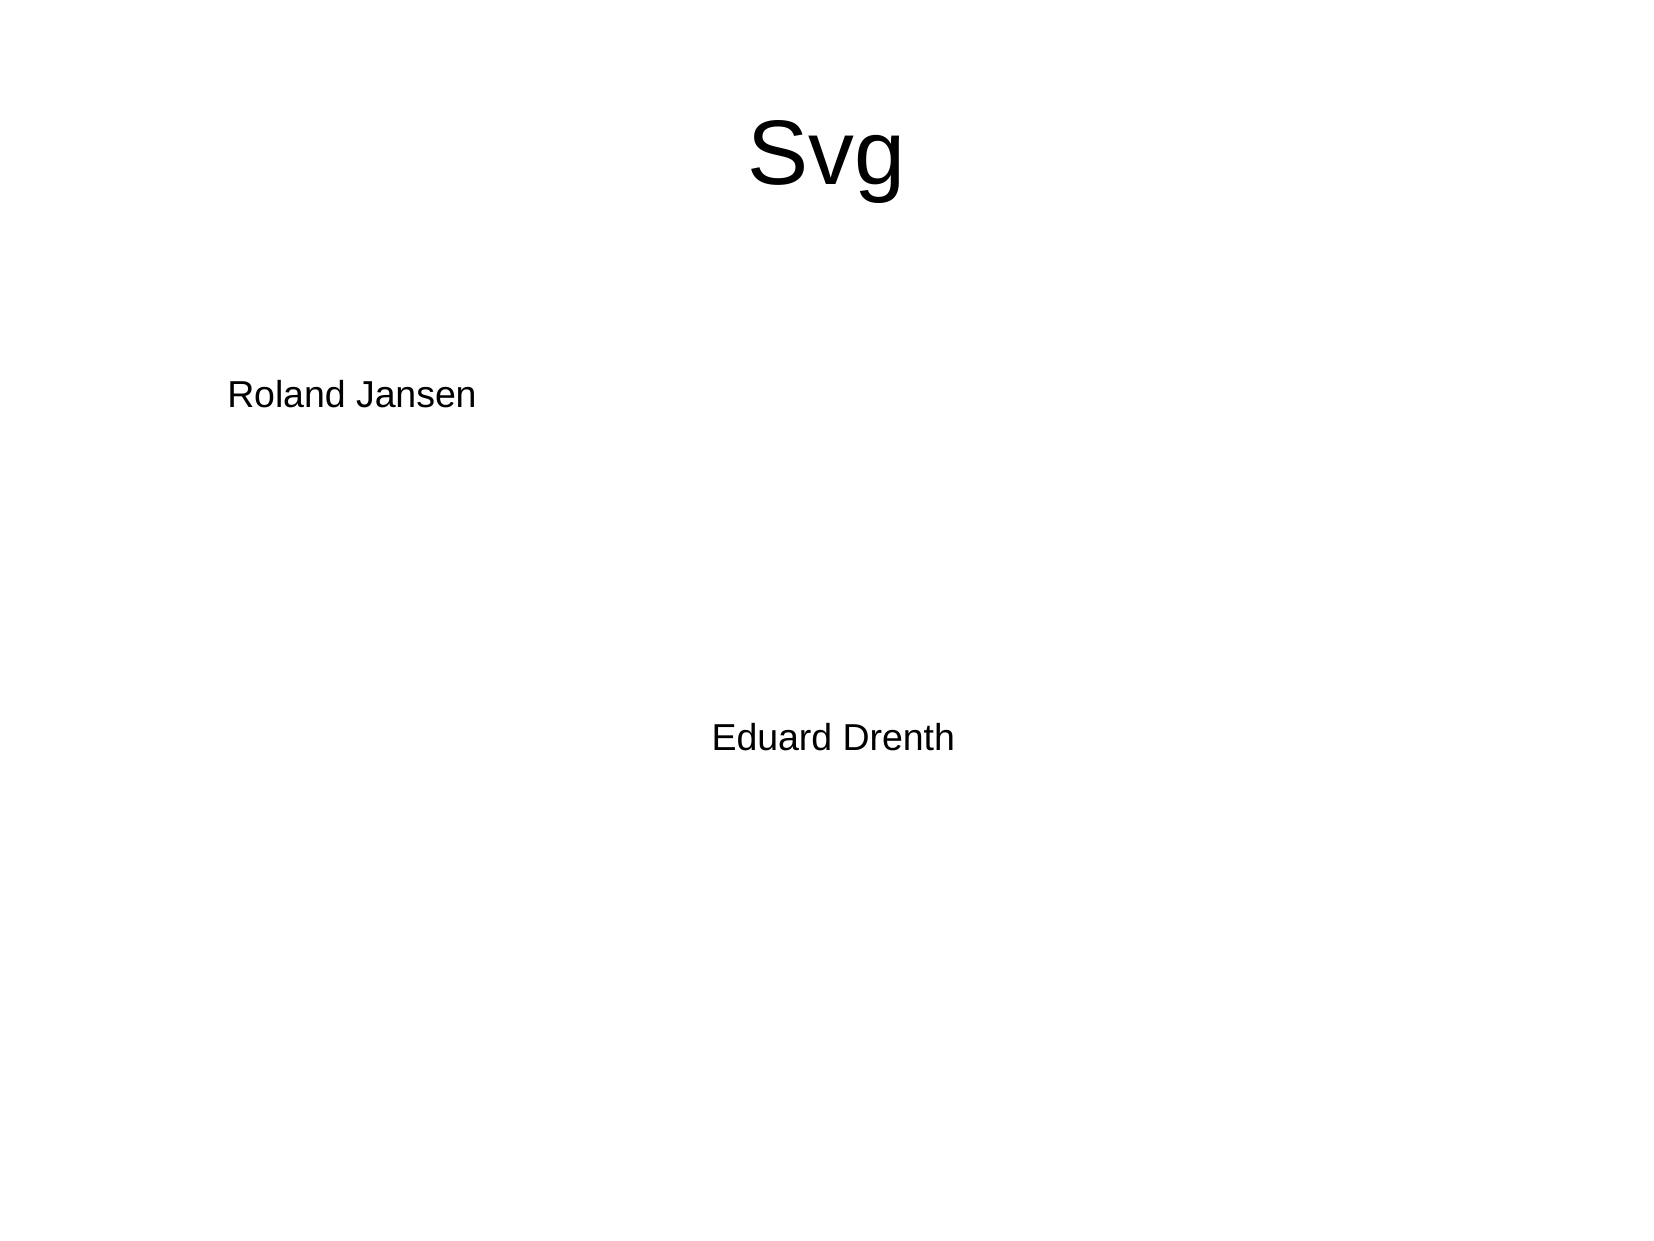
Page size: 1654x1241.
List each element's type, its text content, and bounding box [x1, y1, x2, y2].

title Svg [82, 49, 1571, 257]
text_box Roland Jansen [212, 366, 492, 423]
text_box Eduard Drenth [696, 708, 970, 766]
